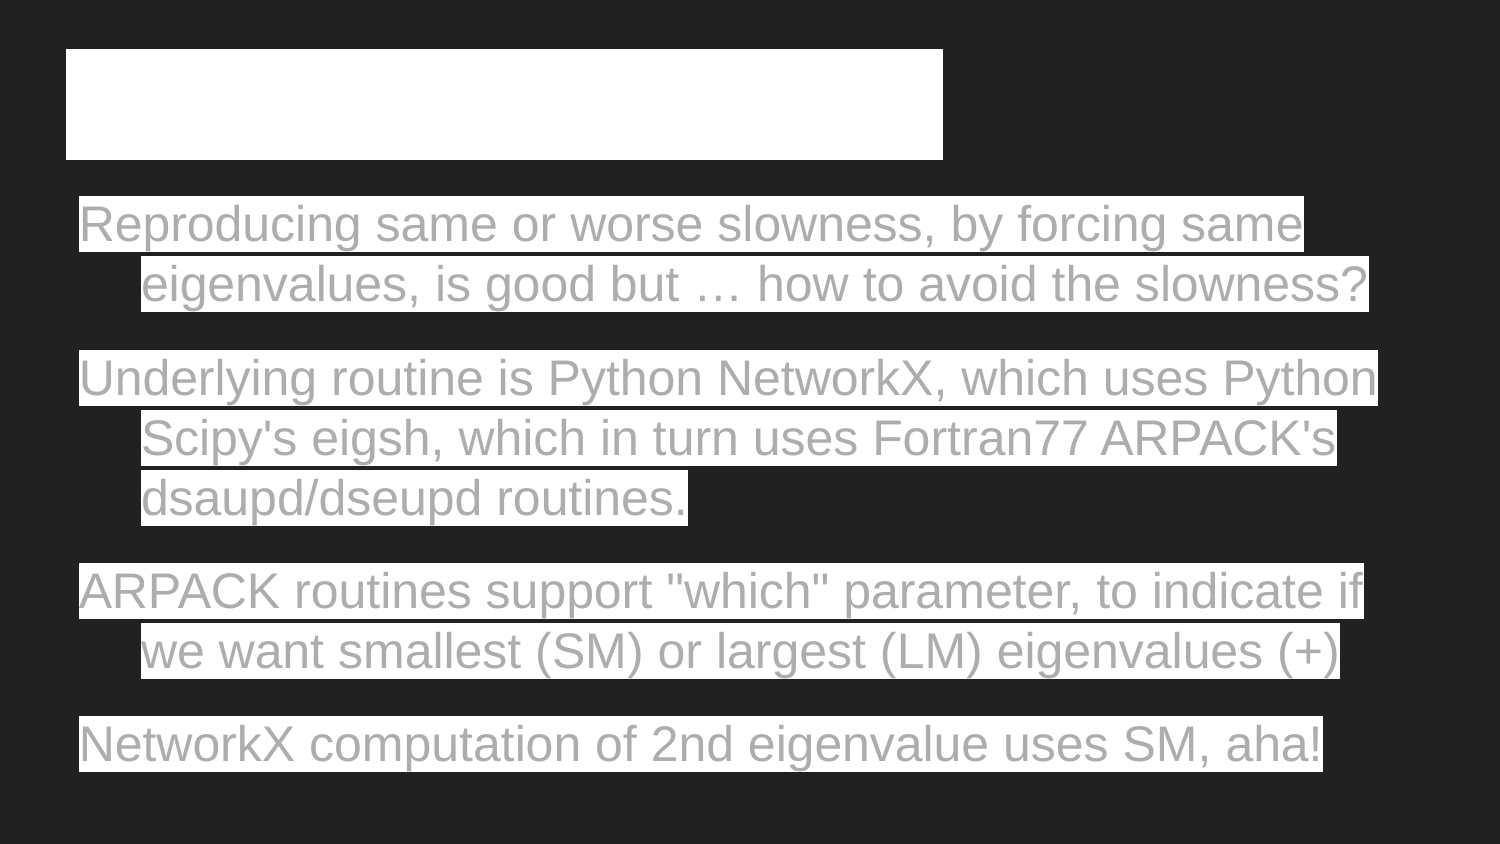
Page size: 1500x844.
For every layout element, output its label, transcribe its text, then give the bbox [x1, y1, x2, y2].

title Idea4: How to fix it? [51, 24, 1449, 176]
list Reproducing same or worse slowness, by forcing same eigenvalues, is good but … how to avoid the slowness? Underlying routine is Python NetworkX, which uses Python Scipy's eigsh, which in turn uses Fortran77 ARPACK's dsaupd/dseupd routines. ARPACK routines support "which" parameter, to indicate if we want smallest (SM) or largest (LM) eigenvalues (+) NetworkX computation of 2nd eigenvalue uses SM, aha! [51, 176, 1449, 738]
